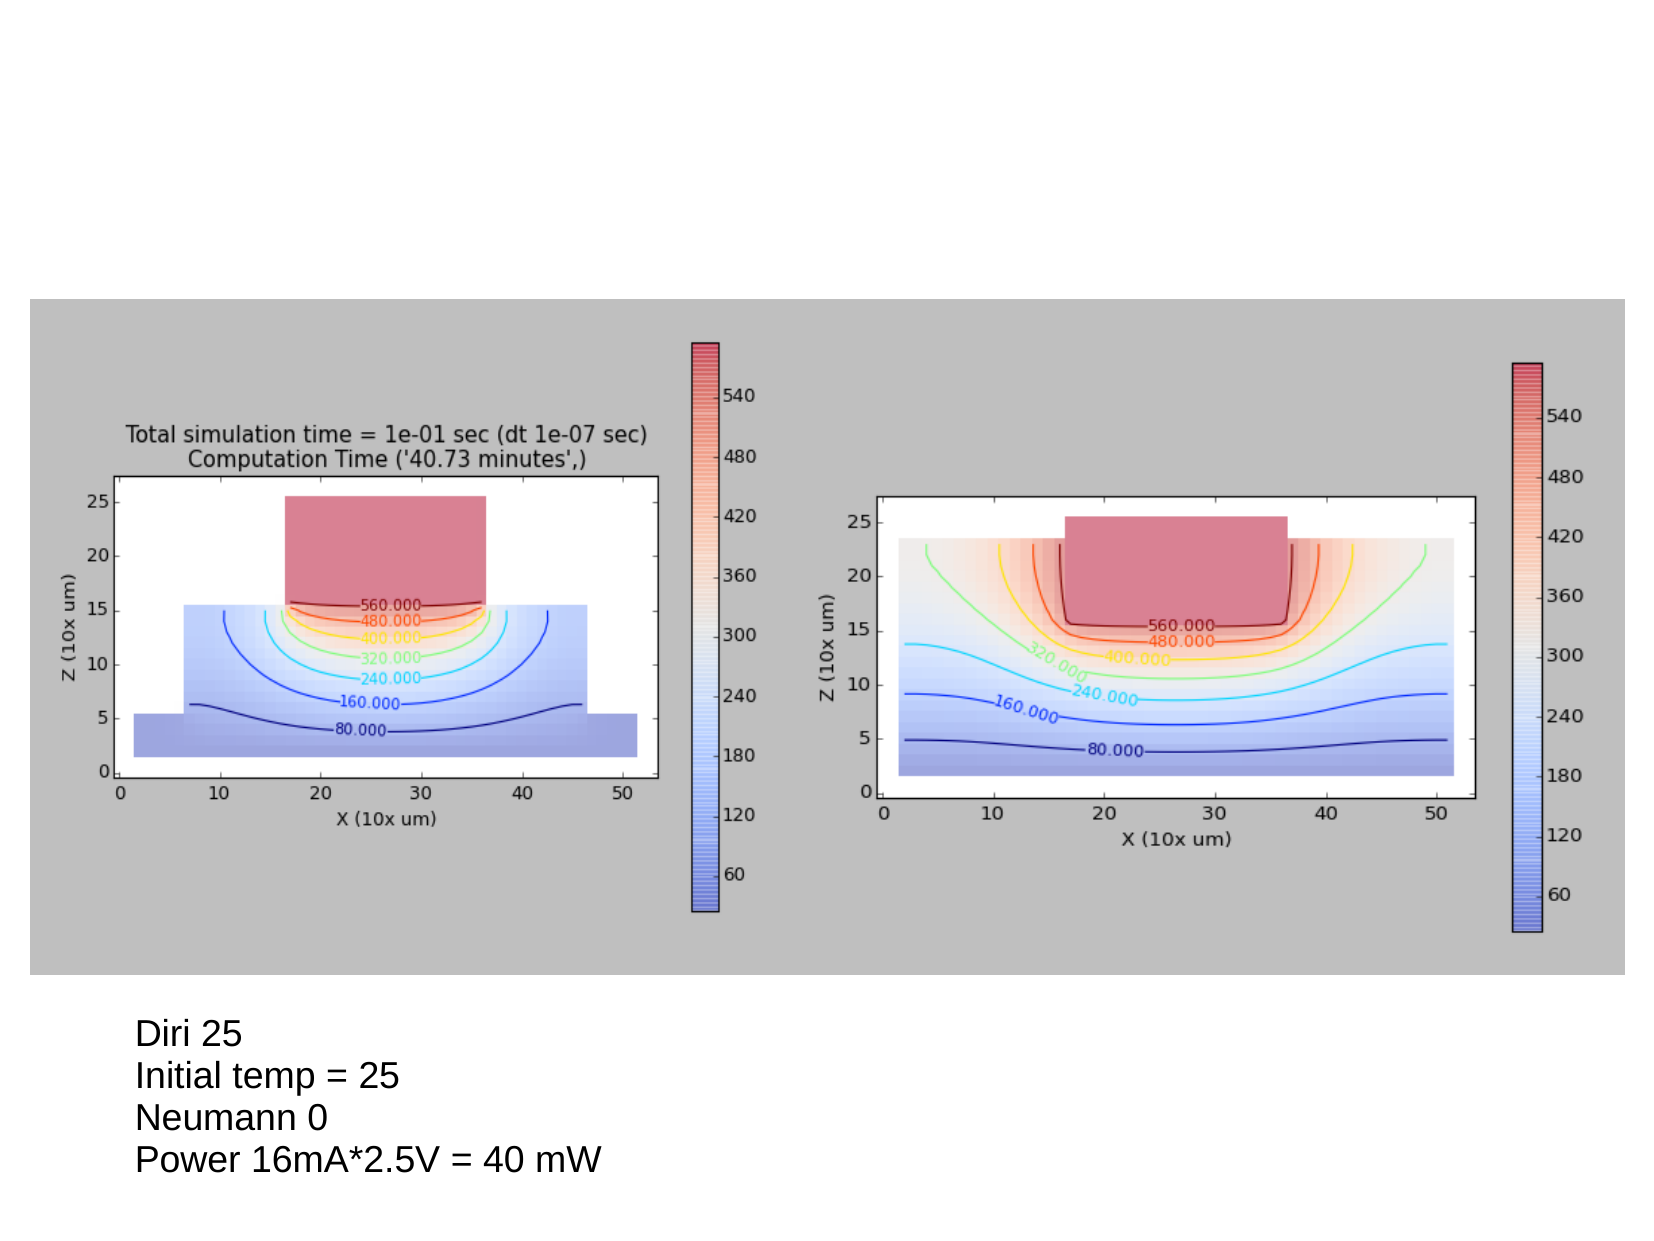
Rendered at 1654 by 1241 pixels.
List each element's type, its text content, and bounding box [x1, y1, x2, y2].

picture [30, 299, 1625, 976]
text_box Diri 25 Initial temp = 25 Neumann 0 Power 16mA*2.5V = 40 mW [120, 1005, 617, 1188]
